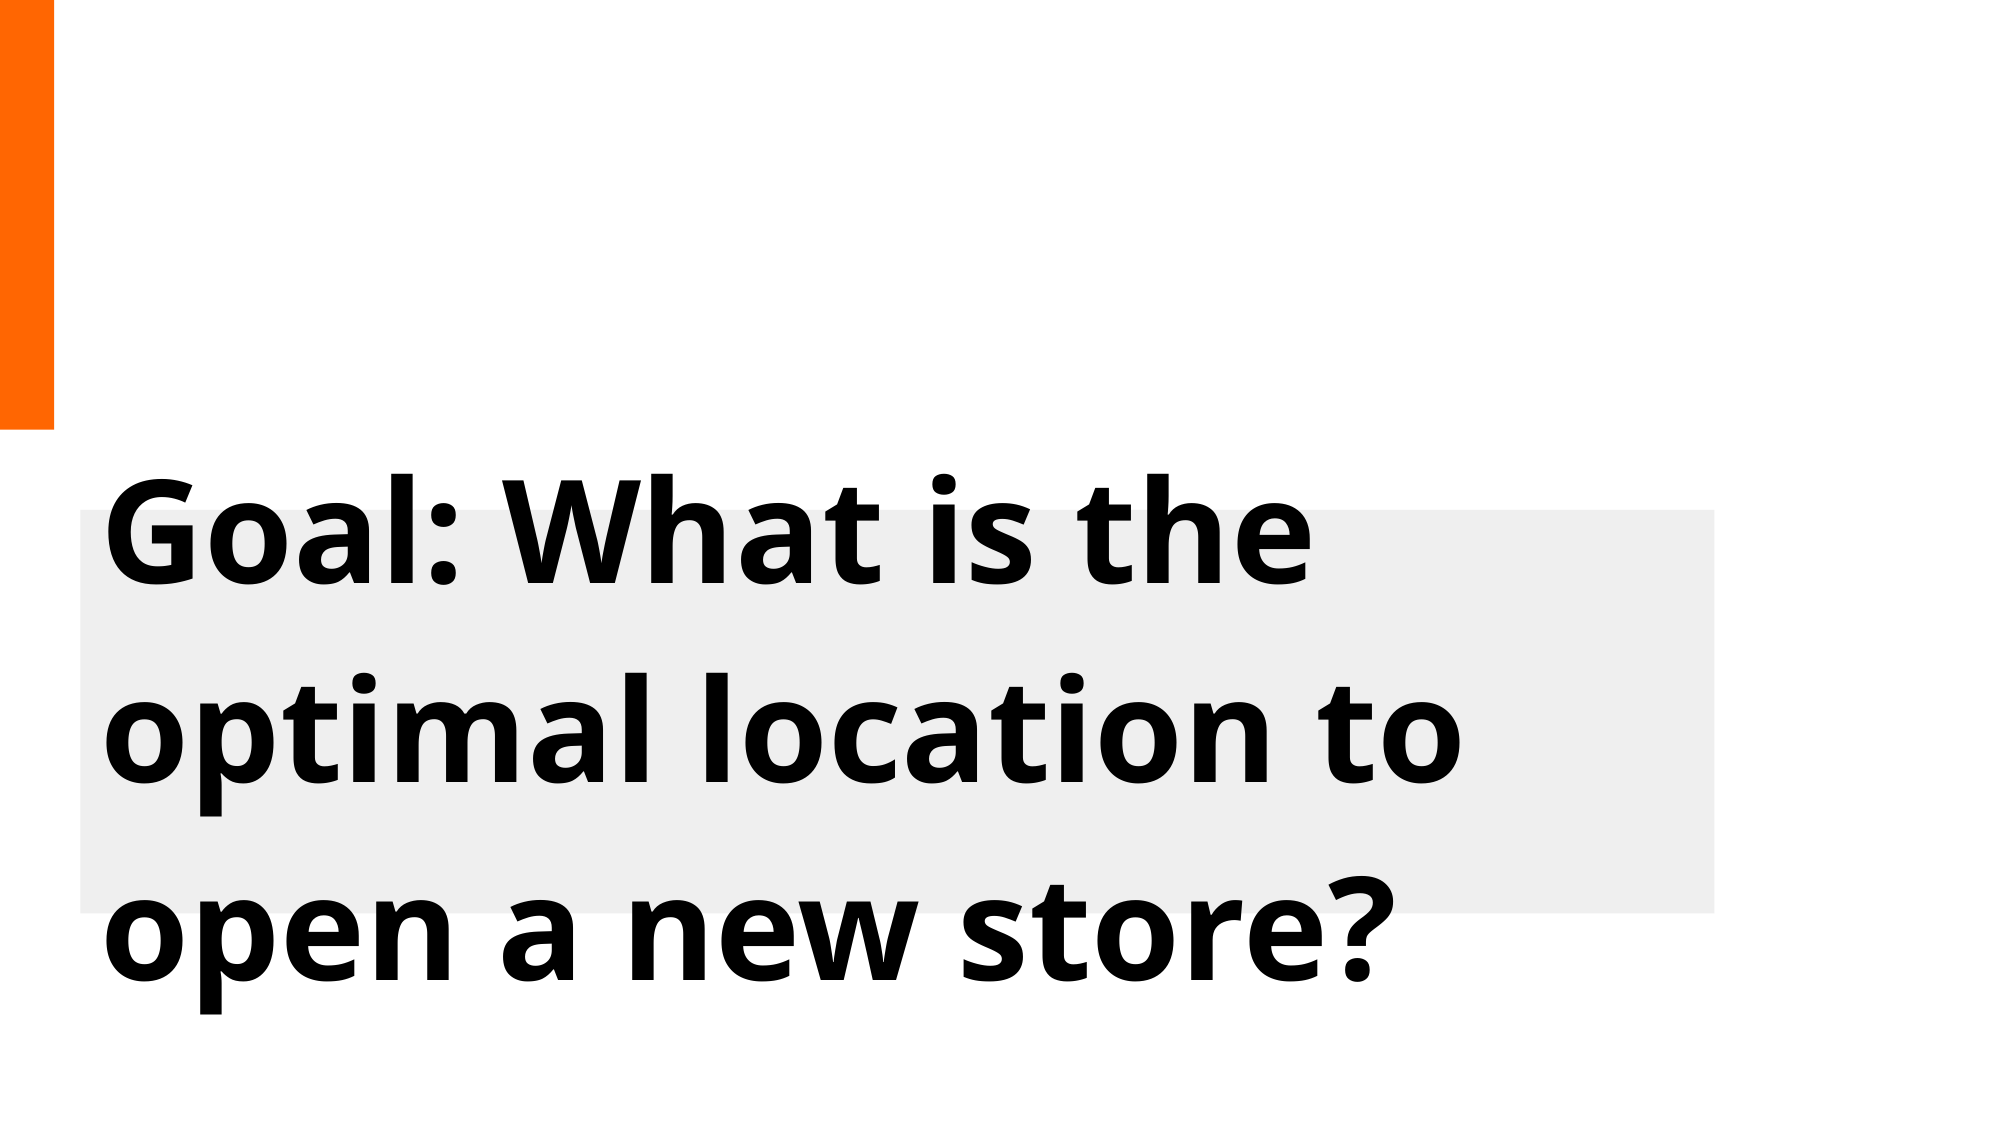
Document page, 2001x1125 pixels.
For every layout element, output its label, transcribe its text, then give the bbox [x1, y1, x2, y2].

title Goal: What is the optimal location to open a new store? [80, 509, 1715, 914]
text_box [0, 0, 55, 1125]
